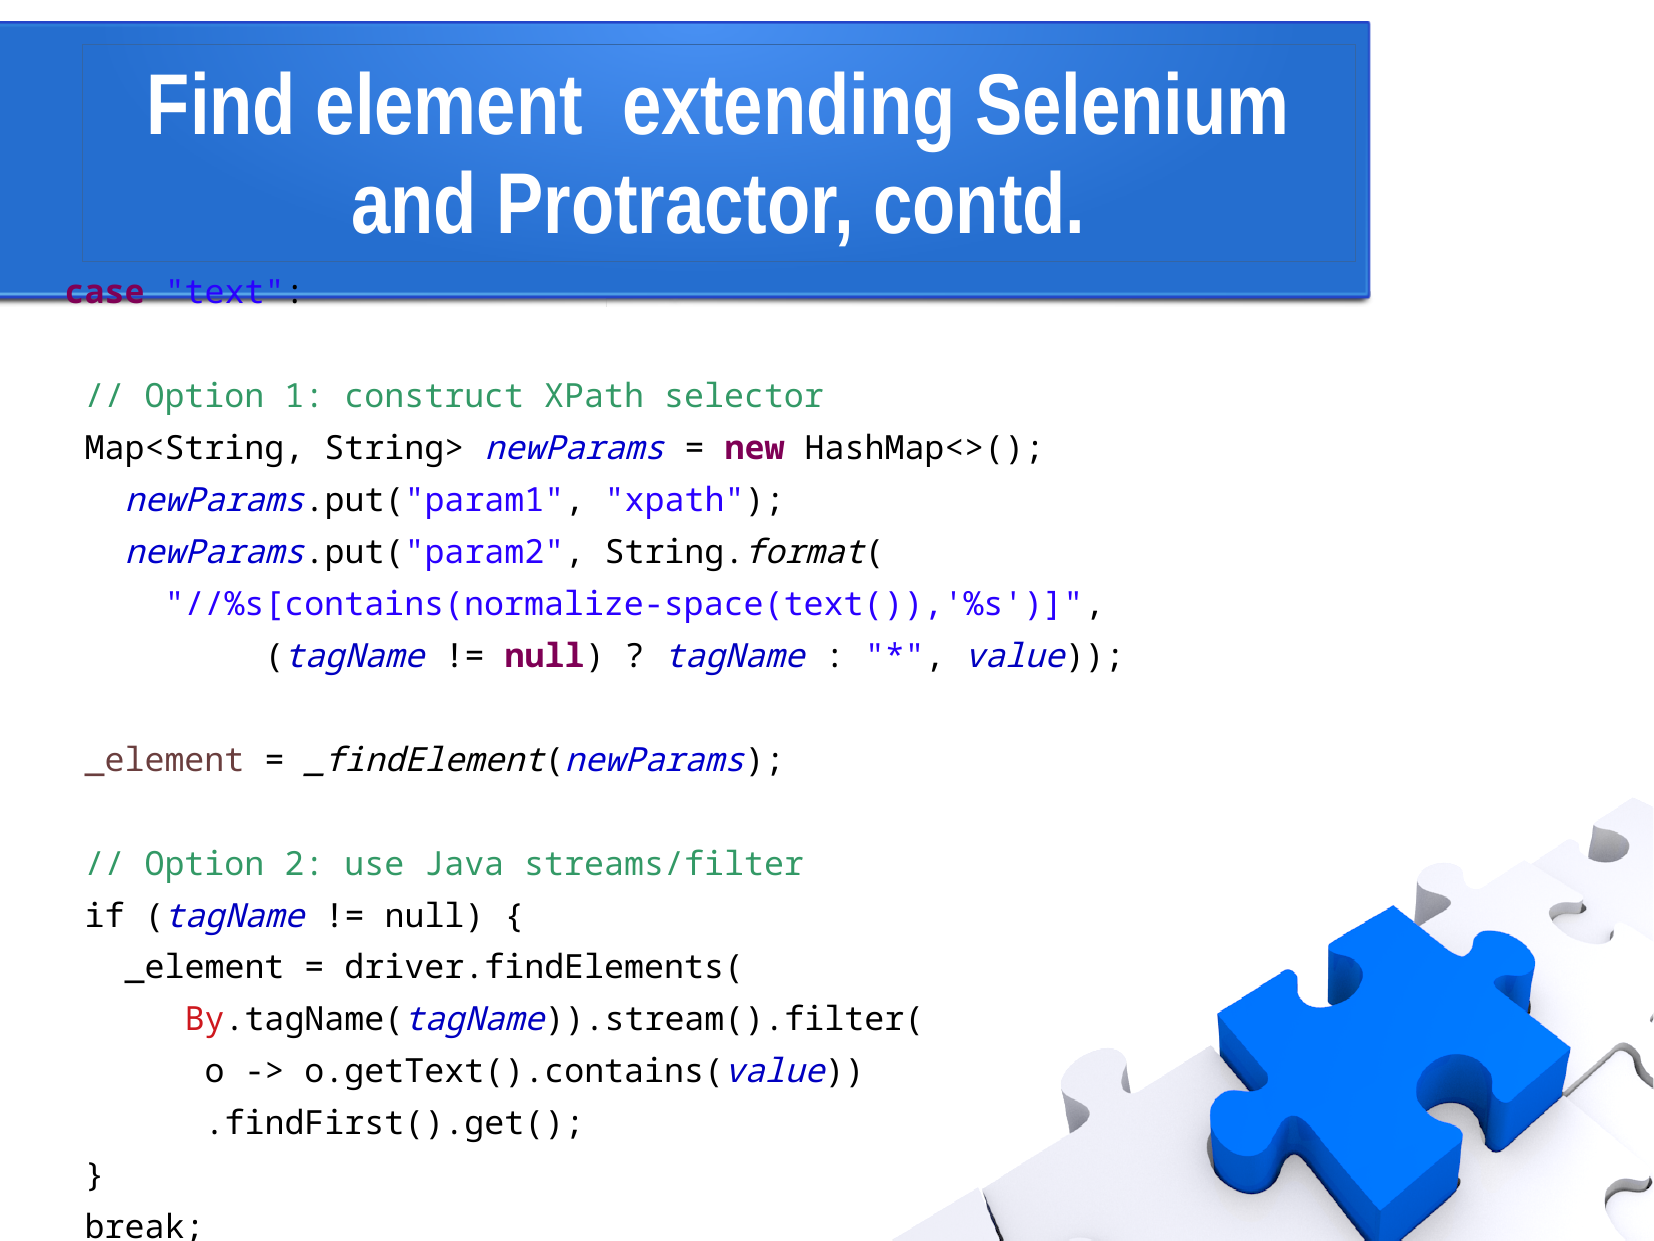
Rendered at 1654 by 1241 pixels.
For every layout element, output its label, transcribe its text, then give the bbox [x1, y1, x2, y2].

picture [872, 655, 1654, 1241]
title Find element extending Selenium and Protractor, contd. [82, 44, 1356, 262]
picture [0, 21, 1375, 307]
text_box case "text": // Option 1: construct XPath selector Map<String, String> newParams = new HashMap<>(); newParams.put("param1", "xpath"); newParams.put("param2", String.format( "//%s[contains(normalize-space(text()),'%s')]", (tagName != null) ? tagName : "*", value)); _element = _findElement(newParams); // Option 2: use Java streams/filter if (tagName != null) { _element = driver.findElements( By.tagName(tagName)).stream().filter( o -> o.getText().contains(value)) .findFirst().get(); } break; [29, 324, 1518, 1186]
